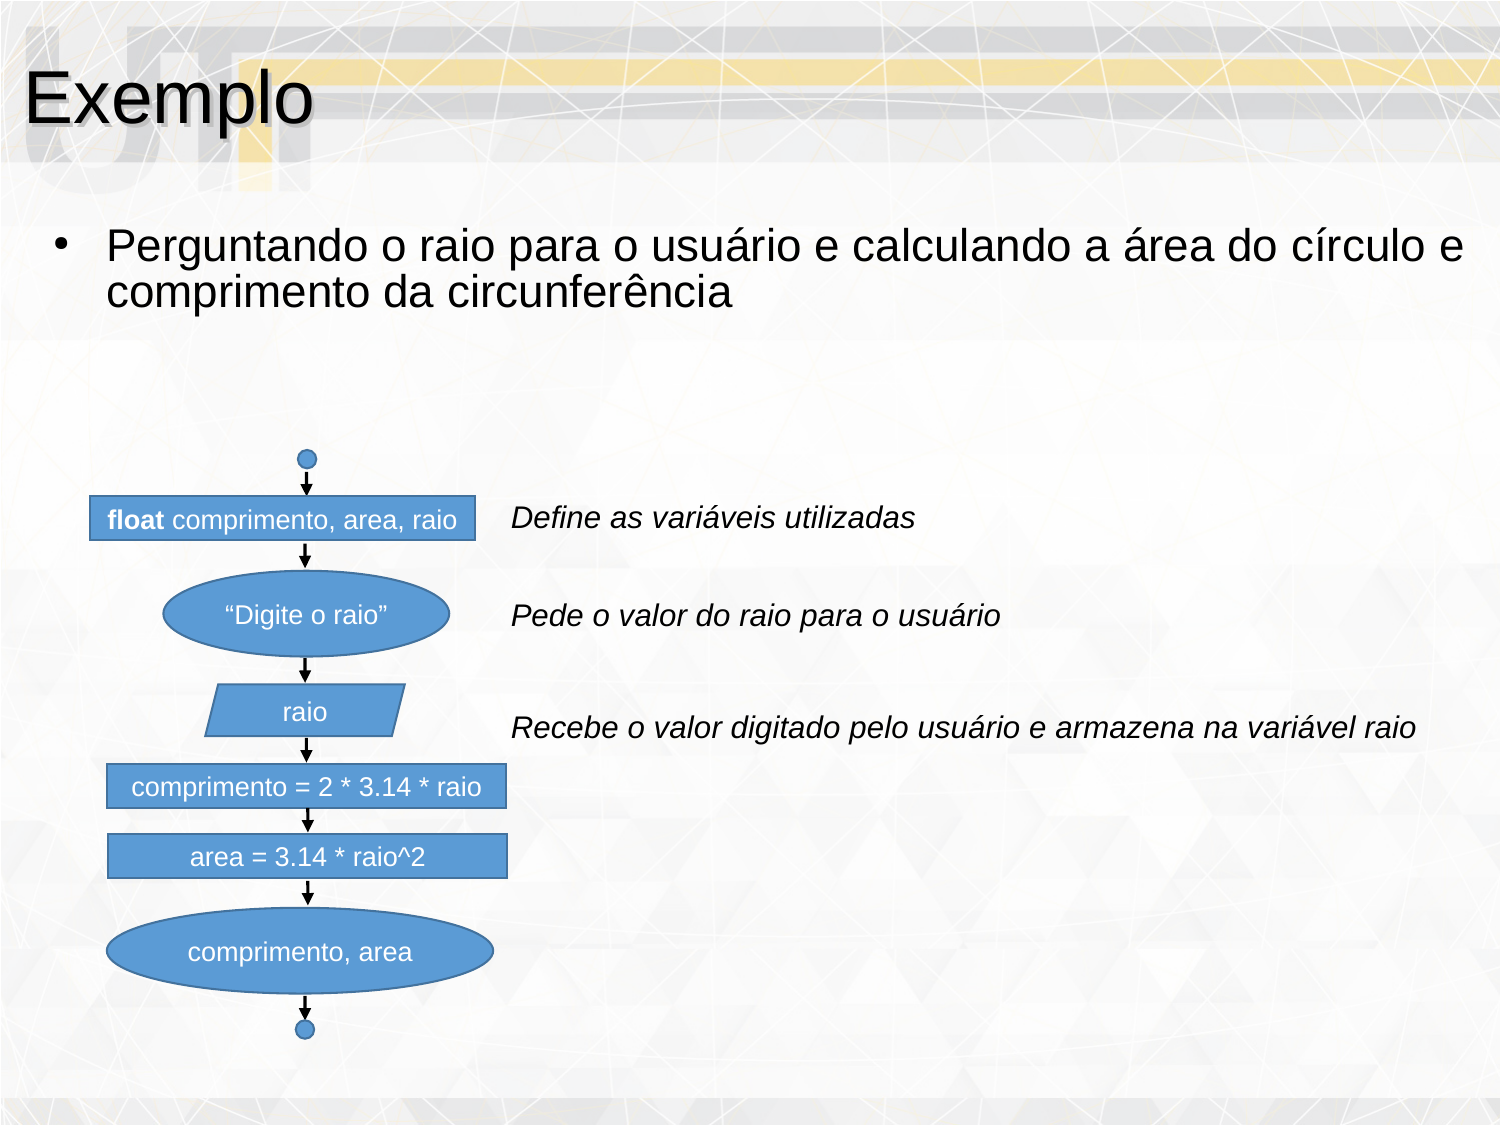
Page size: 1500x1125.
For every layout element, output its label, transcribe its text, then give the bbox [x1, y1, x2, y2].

text_box float comprimento, area, raio [89, 496, 475, 540]
text_box Recebe o valor digitado pelo usuário e armazena na variável raio [496, 702, 1434, 753]
text_box raio [205, 684, 405, 737]
list Perguntando o raio para o usuário e calculando a área do círculo e comprimento da circunferência [35, 224, 1477, 1087]
title Exemplo [23, 18, 1489, 178]
text_box Define as variáveis utilizadas [496, 493, 945, 550]
text_box comprimento = 2 * 3.14 * raio [106, 764, 506, 808]
text_box [297, 449, 317, 469]
text_box comprimento, area [106, 907, 494, 994]
text_box “Digite o raio” [163, 570, 450, 657]
text_box area = 3.14 * raio^2 [108, 834, 508, 878]
text_box Pede o valor do raio para o usuário [496, 590, 1018, 641]
text_box [295, 1020, 315, 1039]
table_cell F [1, 1, 1500, 1125]
